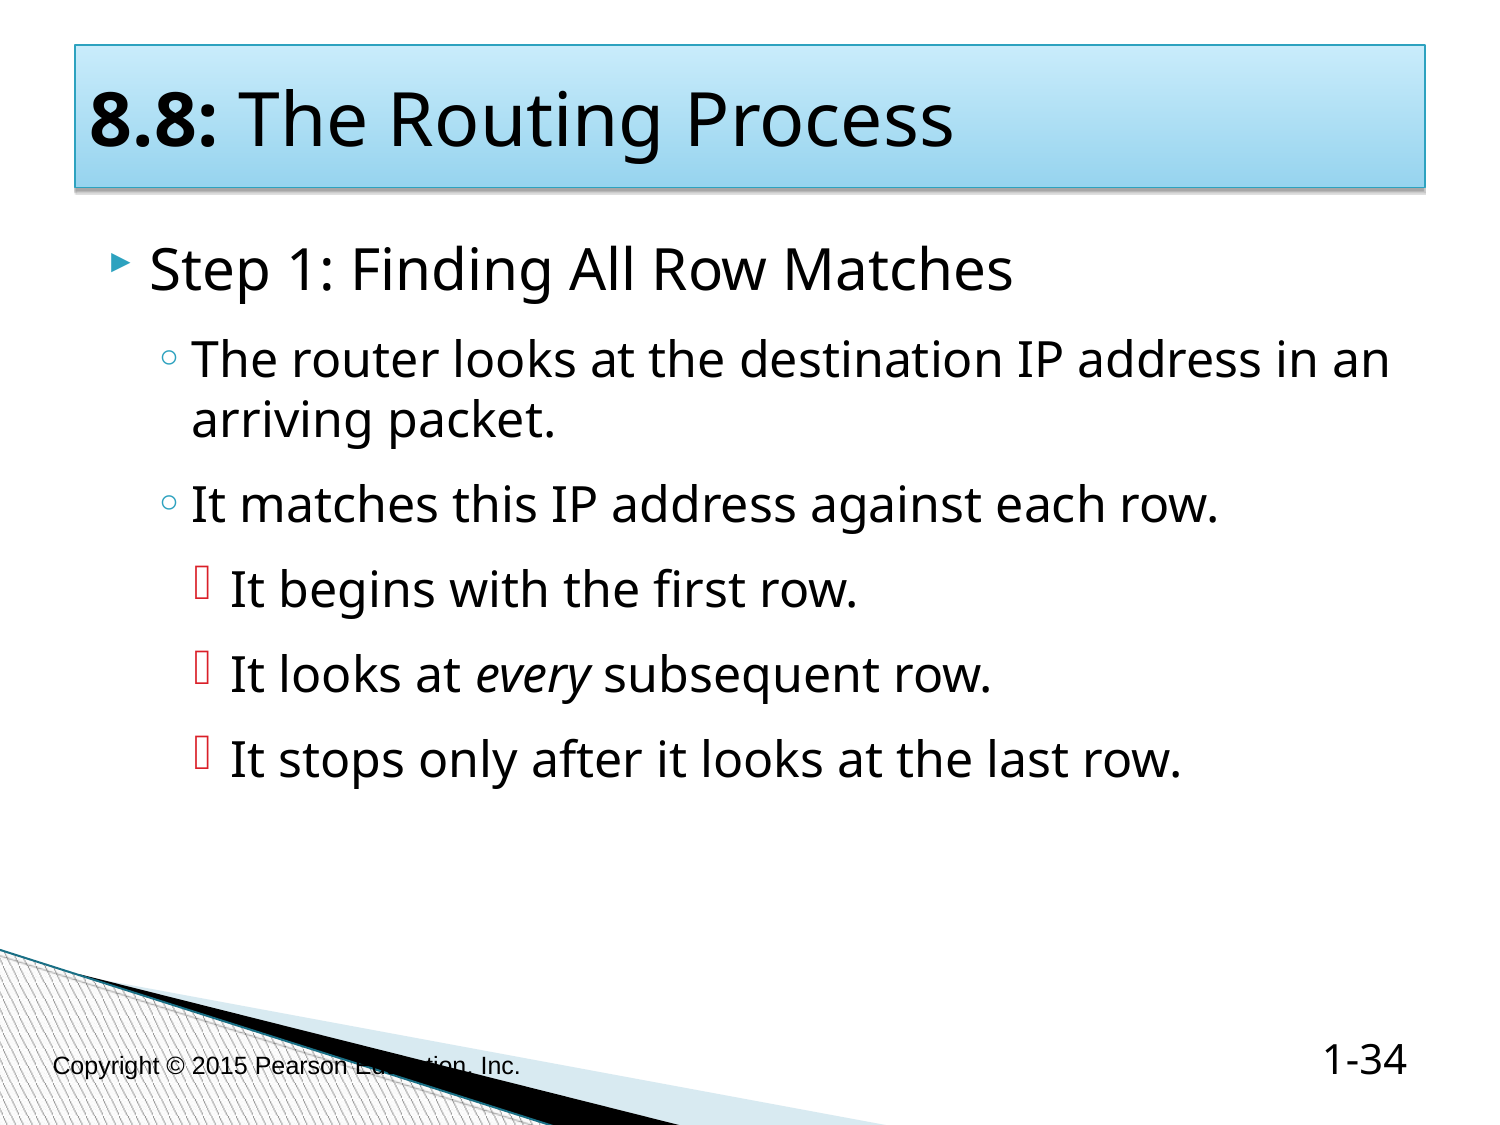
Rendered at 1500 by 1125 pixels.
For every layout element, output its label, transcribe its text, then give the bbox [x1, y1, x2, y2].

list Step 1: Finding All Row Matches The router looks at the destination IP address in an arriving packet. It matches this IP address against each row. It begins with the first row. It looks at every subsequent row. It stops only after it looks at the last row. [75, 224, 1425, 1007]
slide_number 1-<number> [1287, 1037, 1423, 1098]
picture [0, 952, 543, 1125]
title 8.8: The Routing Process [75, 45, 1425, 188]
footer Copyright © 2015 Pearson Education, Inc. [37, 1040, 550, 1088]
